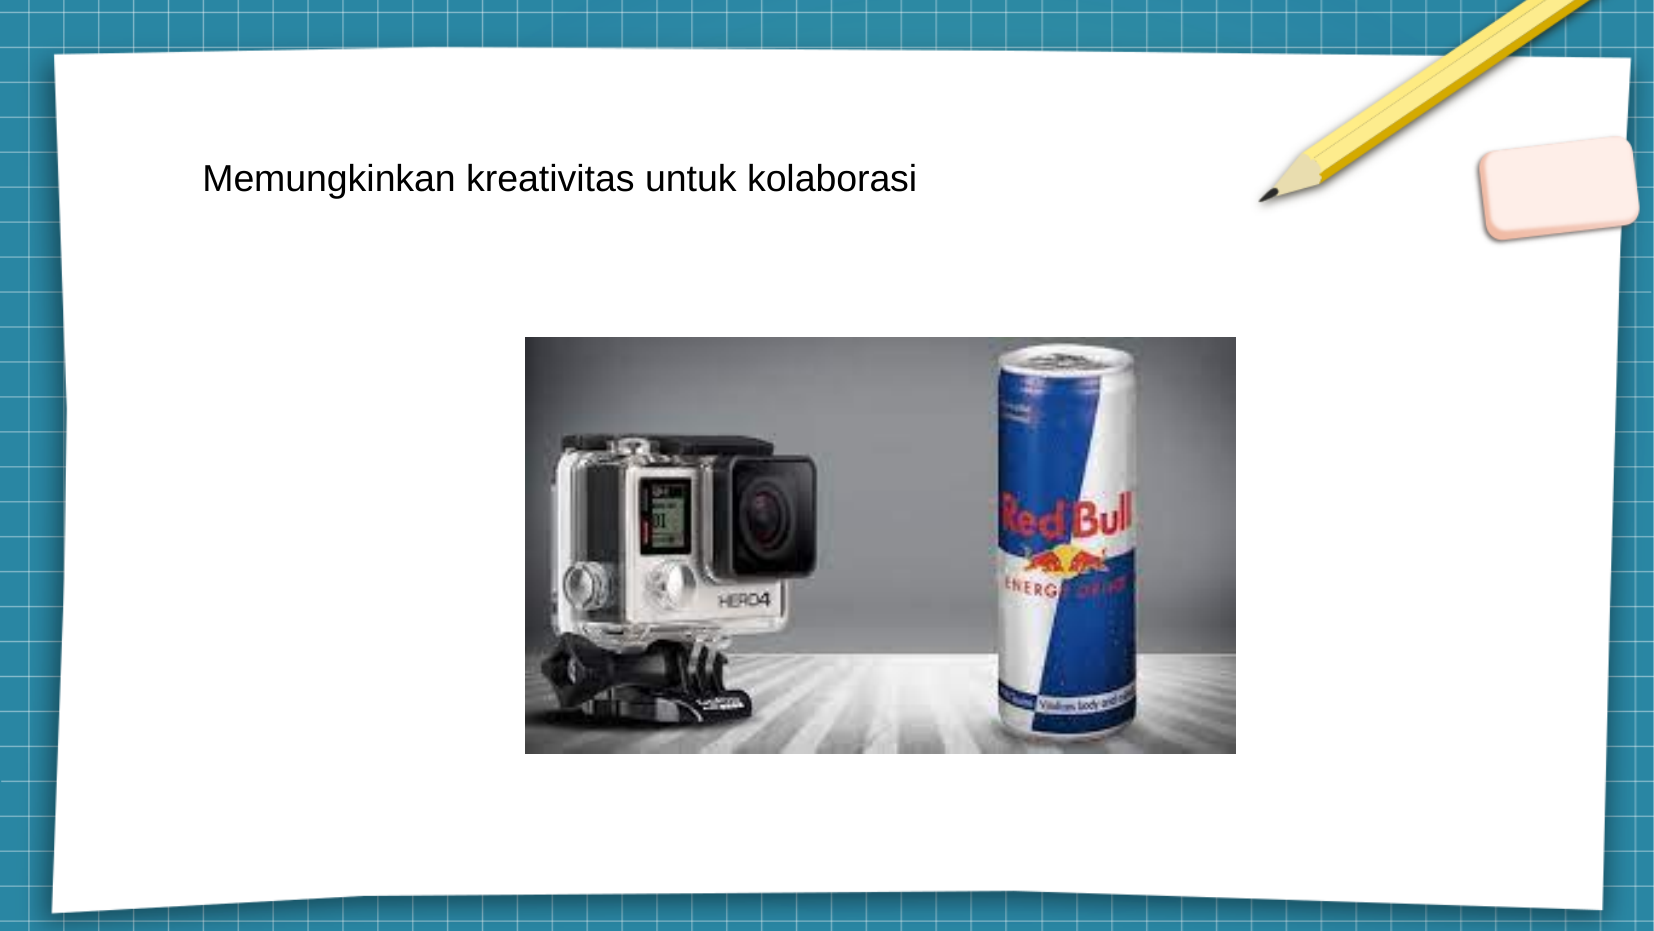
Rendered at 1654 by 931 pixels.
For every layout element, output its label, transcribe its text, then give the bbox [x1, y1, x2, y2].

picture [0, 0, 1654, 931]
text_box Memungkinkan kreativitas untuk kolaborasi [187, 150, 1051, 226]
